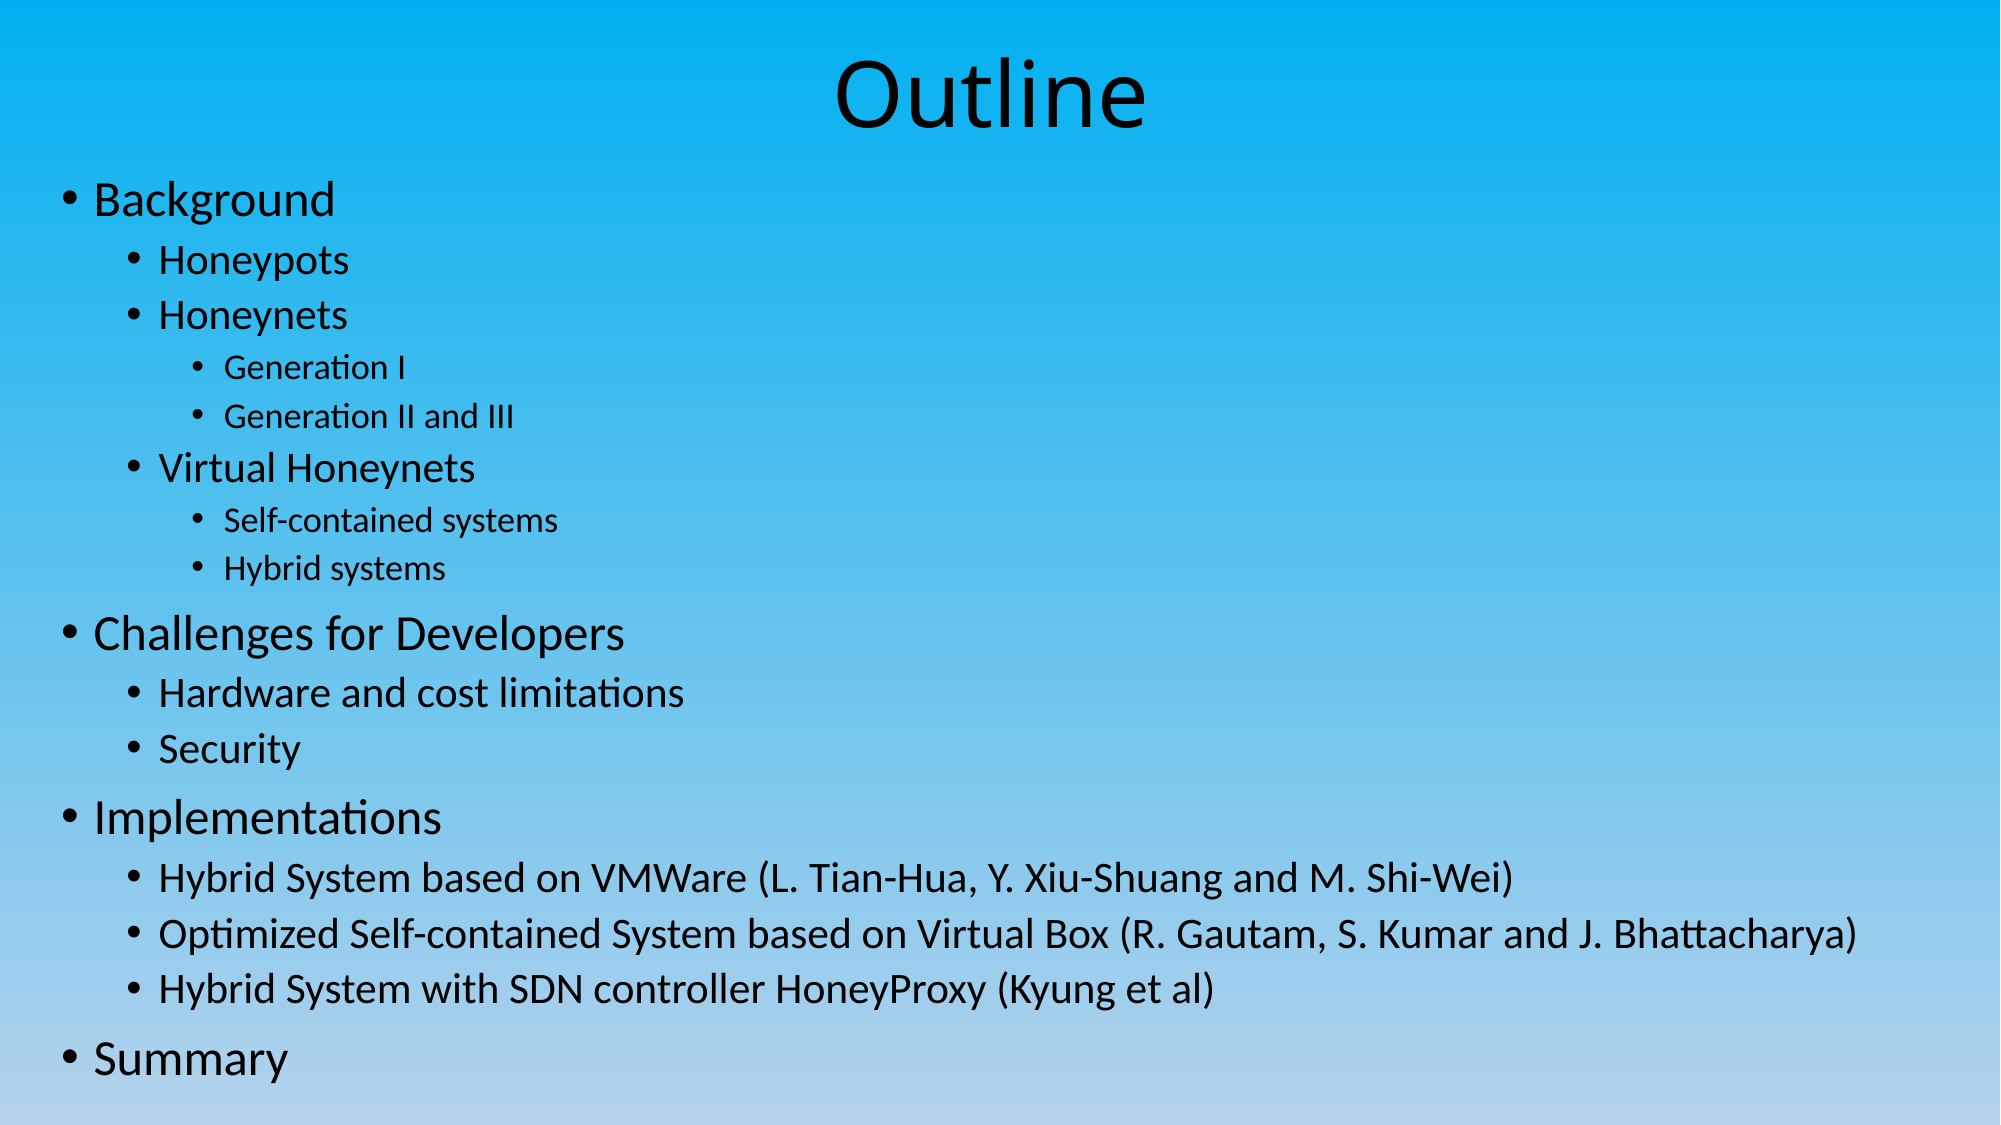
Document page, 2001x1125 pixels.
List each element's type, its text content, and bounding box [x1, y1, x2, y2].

list Background Honeypots Honeynets Generation I Generation II and III Virtual Honeynets Self-contained systems Hybrid systems Challenges for Developers Hardware and cost limitations Security Implementations Hybrid System based on VMWare (L. Tian-Hua, Y. Xiu-Shuang and M. Shi-Wei) Optimized Self-contained System based on Virtual Box (R. Gautam, S. Kumar and J. Bhattacharya) Hybrid System with SDN controller HoneyProxy (Kyung et al) Summary [45, 165, 2000, 1099]
title Outline [128, 0, 1854, 165]
